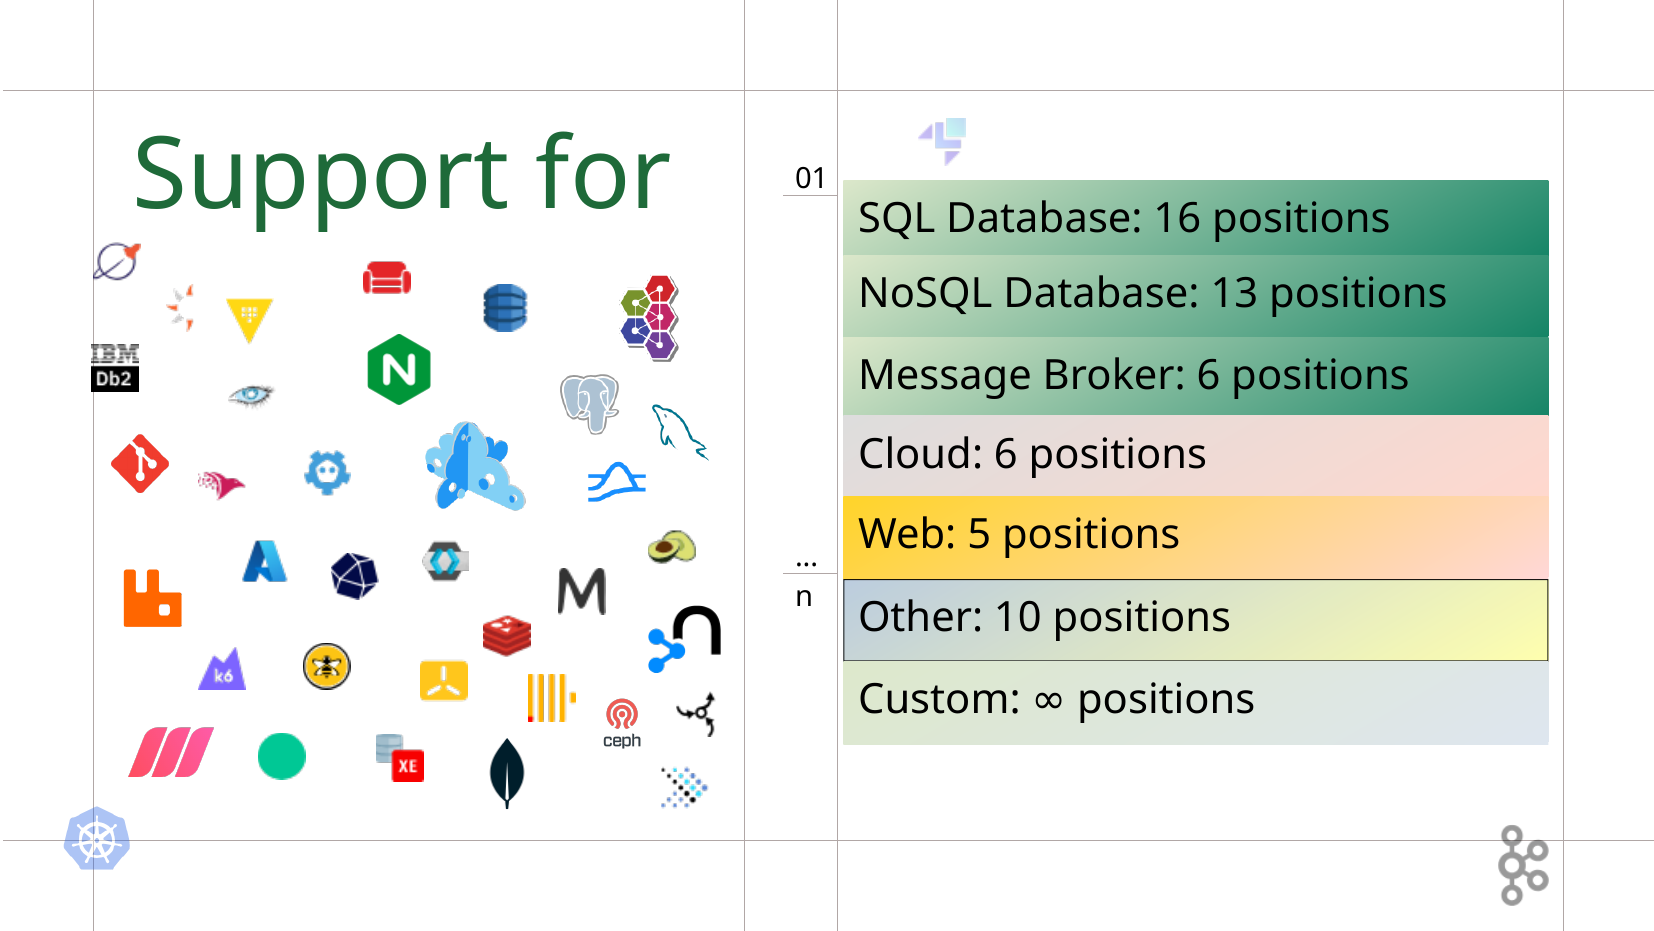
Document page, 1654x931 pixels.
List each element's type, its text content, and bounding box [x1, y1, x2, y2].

picture [123, 569, 182, 627]
picture [363, 254, 411, 302]
picture [258, 733, 306, 781]
picture [528, 674, 576, 722]
picture [241, 538, 289, 586]
picture [198, 463, 247, 511]
picture [423, 419, 527, 512]
picture [588, 453, 646, 511]
picture [918, 118, 966, 166]
picture [481, 284, 529, 332]
text_box NoSQL Database: 13 positions [843, 255, 1549, 337]
picture [421, 538, 469, 586]
picture [560, 375, 621, 436]
picture [1482, 825, 1564, 908]
picture [91, 344, 139, 392]
picture [471, 738, 544, 811]
picture [652, 404, 709, 462]
picture [376, 734, 424, 782]
text_box Message Broker: 6 positions [843, 337, 1549, 415]
picture [93, 238, 141, 286]
picture [128, 709, 214, 796]
text_box Other: 10 positions [843, 579, 1549, 661]
text_box 01 [780, 150, 850, 205]
text_box Support for [117, 94, 687, 246]
text_box Cloud: 6 positions [843, 415, 1549, 496]
picture [648, 603, 721, 676]
picture [661, 764, 709, 812]
text_box Custom: ∞ positions [843, 661, 1549, 745]
picture [303, 643, 351, 691]
picture [63, 804, 130, 871]
picture [111, 434, 169, 493]
picture [198, 647, 246, 691]
picture [648, 523, 696, 571]
picture [604, 272, 694, 362]
picture [483, 613, 531, 661]
picture [166, 284, 214, 332]
picture [331, 553, 379, 601]
picture [676, 689, 724, 737]
picture [226, 298, 274, 346]
picture [363, 334, 435, 406]
text_box ...n [780, 528, 843, 623]
picture [420, 657, 468, 705]
picture [594, 689, 650, 758]
text_box SQL Database: 16 positions [843, 180, 1549, 255]
picture [303, 449, 351, 497]
picture [558, 568, 606, 616]
text_box Web: 5 positions [843, 496, 1549, 579]
picture [228, 374, 276, 422]
